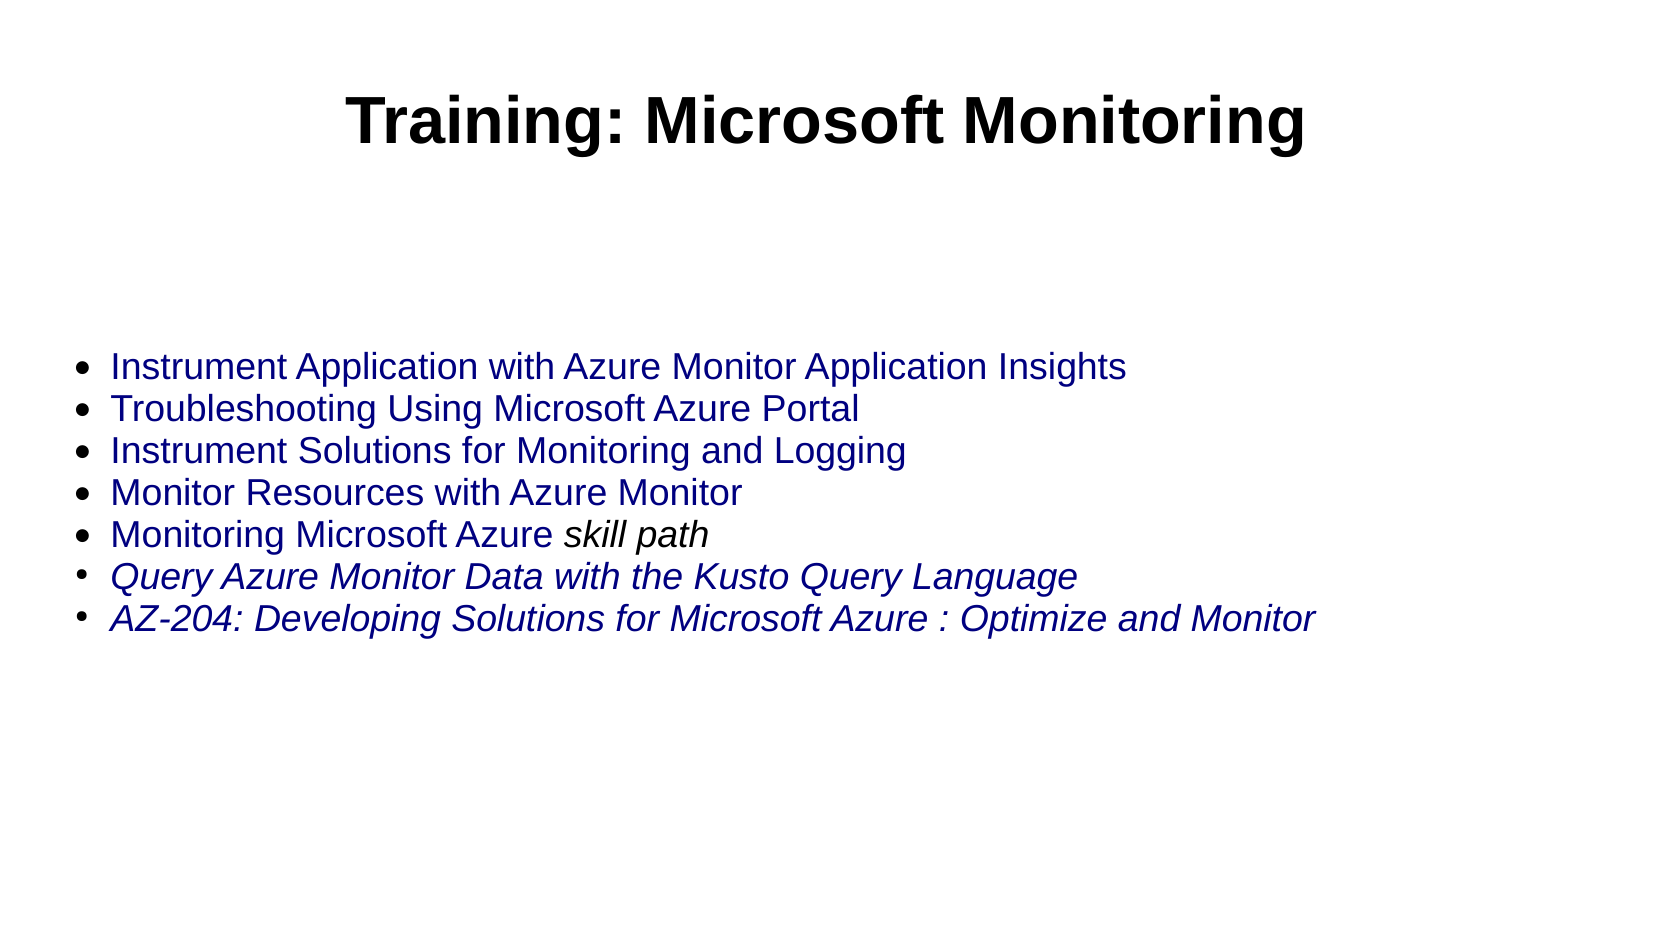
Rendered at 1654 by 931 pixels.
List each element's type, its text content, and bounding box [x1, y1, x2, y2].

subtitle Instrument Application with Azure Monitor Application Insights Troubleshooting Using Microsoft Azure Portal Instrument Solutions for Monitoring and Logging Monitor Resources with Azure Monitor Monitoring Microsoft Azure skill path Query Azure Monitor Data with the Kusto Query Language AZ-204: Developing Solutions for Microsoft Azure : Optimize and Monitor [75, 293, 1564, 724]
title Training: Microsoft Monitoring [82, 42, 1571, 199]
